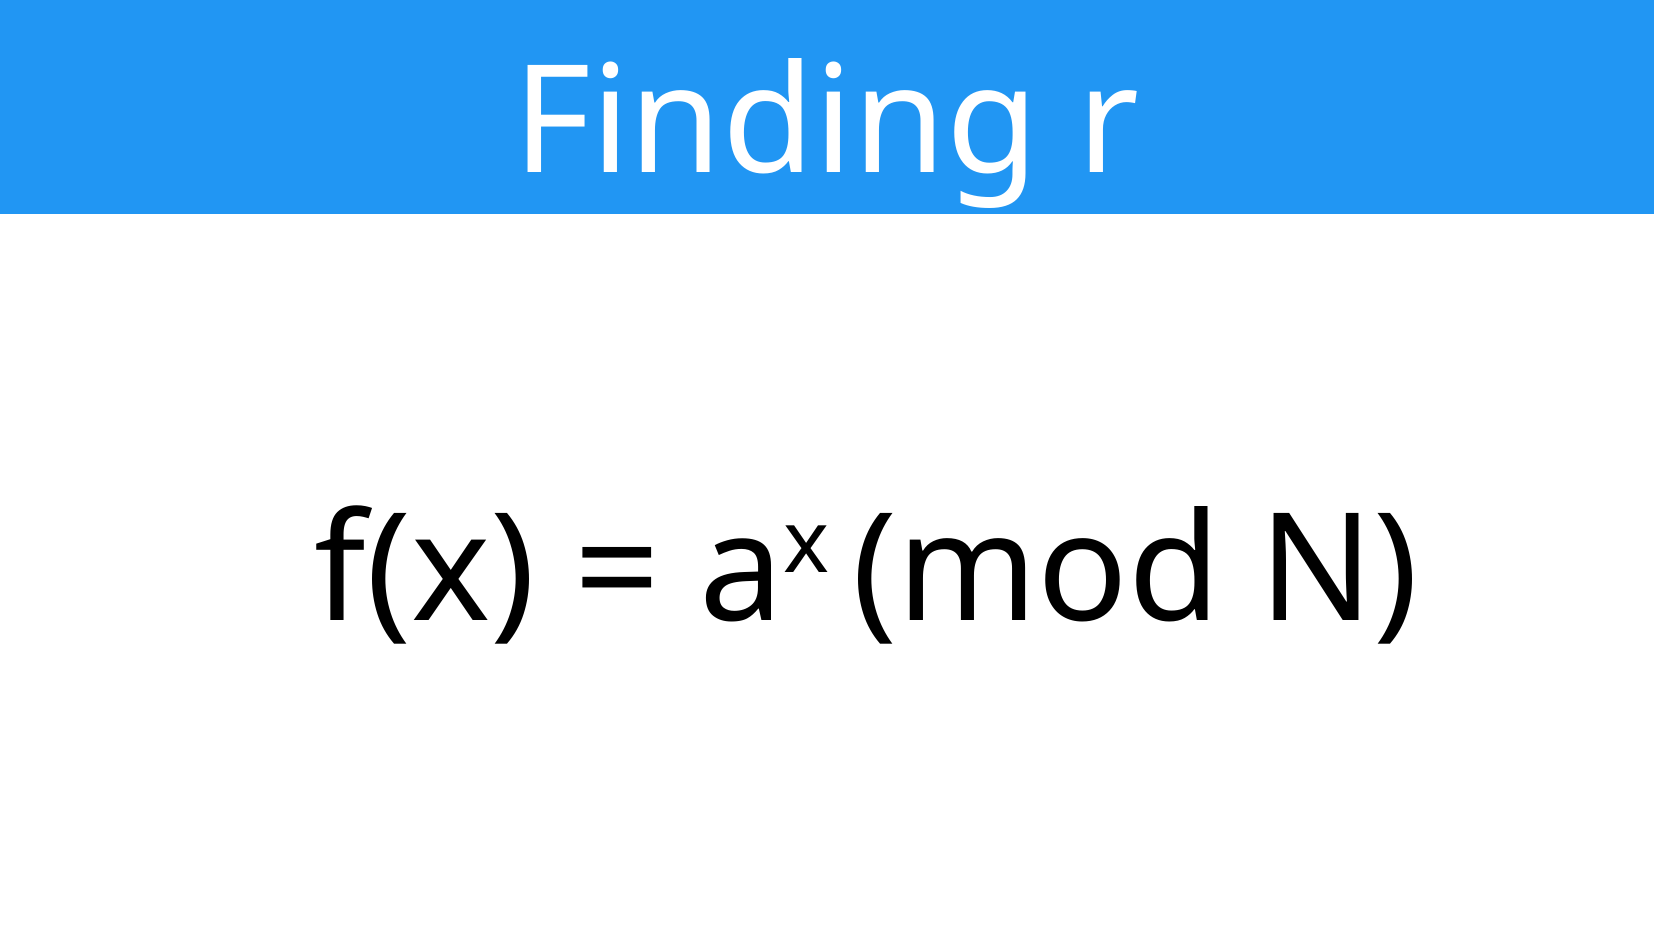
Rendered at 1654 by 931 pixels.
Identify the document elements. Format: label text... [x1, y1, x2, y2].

list f(x) = ax (mod N) [86, 345, 1576, 781]
title Finding r [82, 37, 1571, 193]
